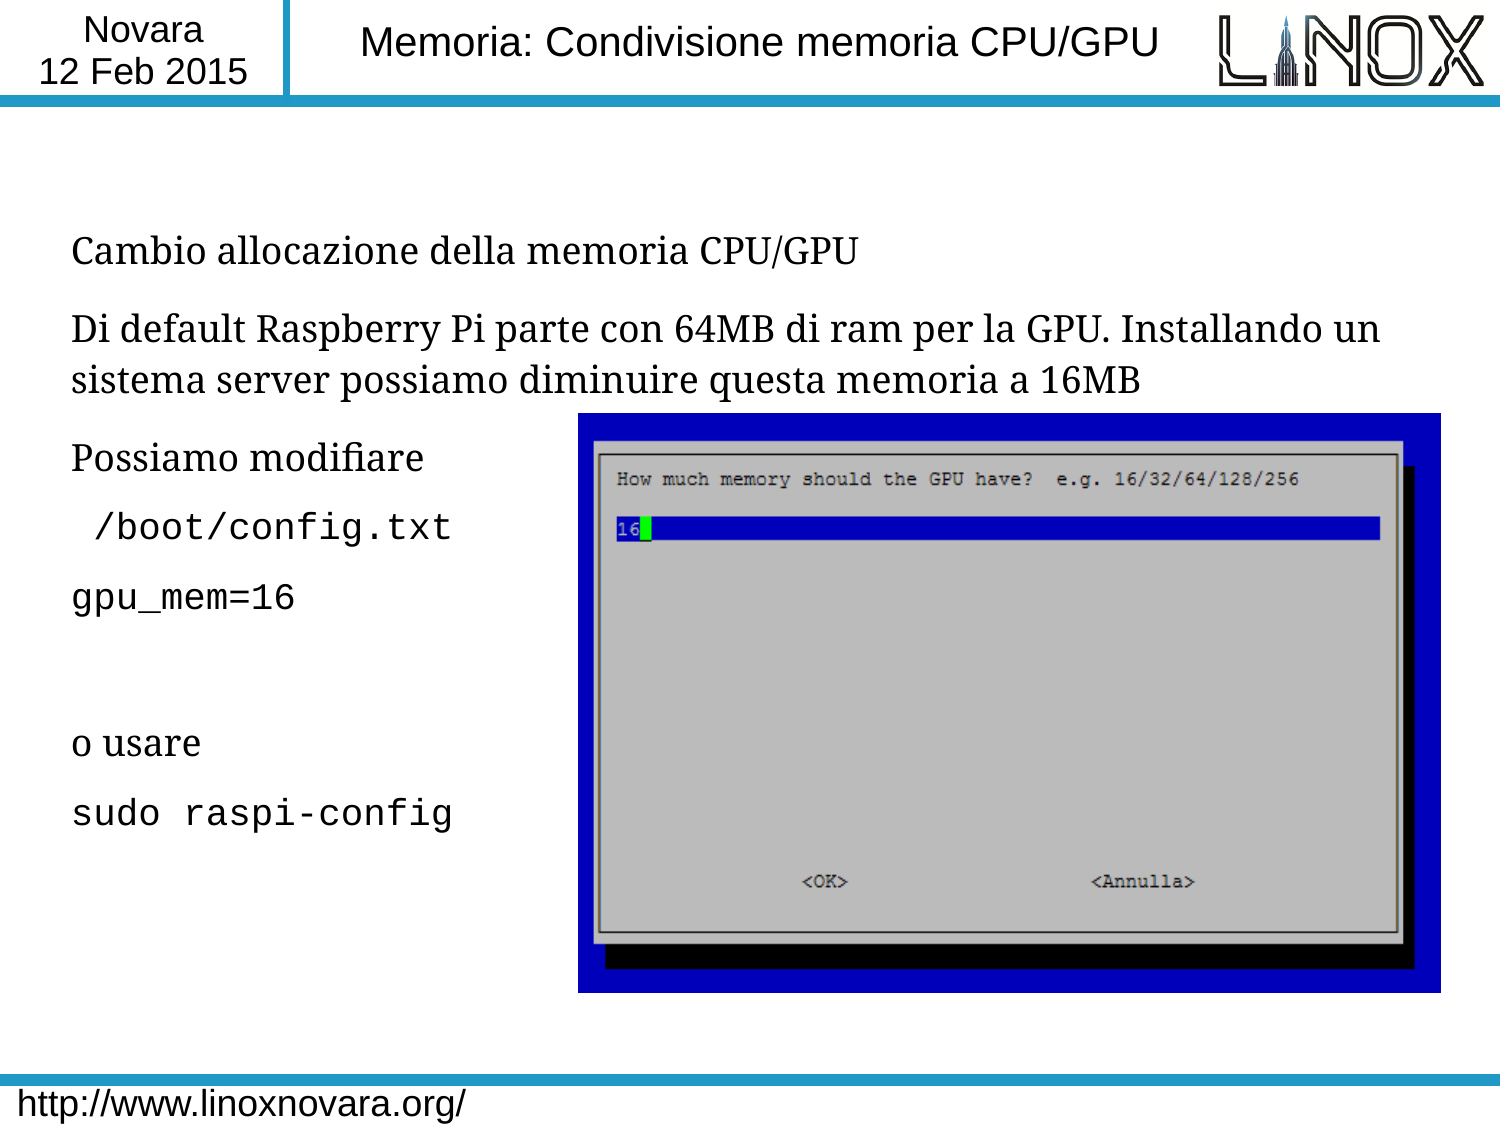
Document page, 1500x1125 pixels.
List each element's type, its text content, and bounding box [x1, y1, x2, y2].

picture [578, 413, 1441, 993]
list Memoria: Condivisione memoria CPU/GPU [345, 11, 1371, 87]
text_box Cambio allocazione della memoria CPU/GPU Di default Raspberry Pi parte con 64MB di ram per la GPU. Installando un sistema server possiamo diminuire questa memoria a 16MB Possiamo modifiare /boot/config.txt gpu_mem=16 o usare sudo raspi-config [70, 224, 1441, 1016]
picture [0, 0, 1500, 107]
picture [0, 1074, 1500, 1086]
